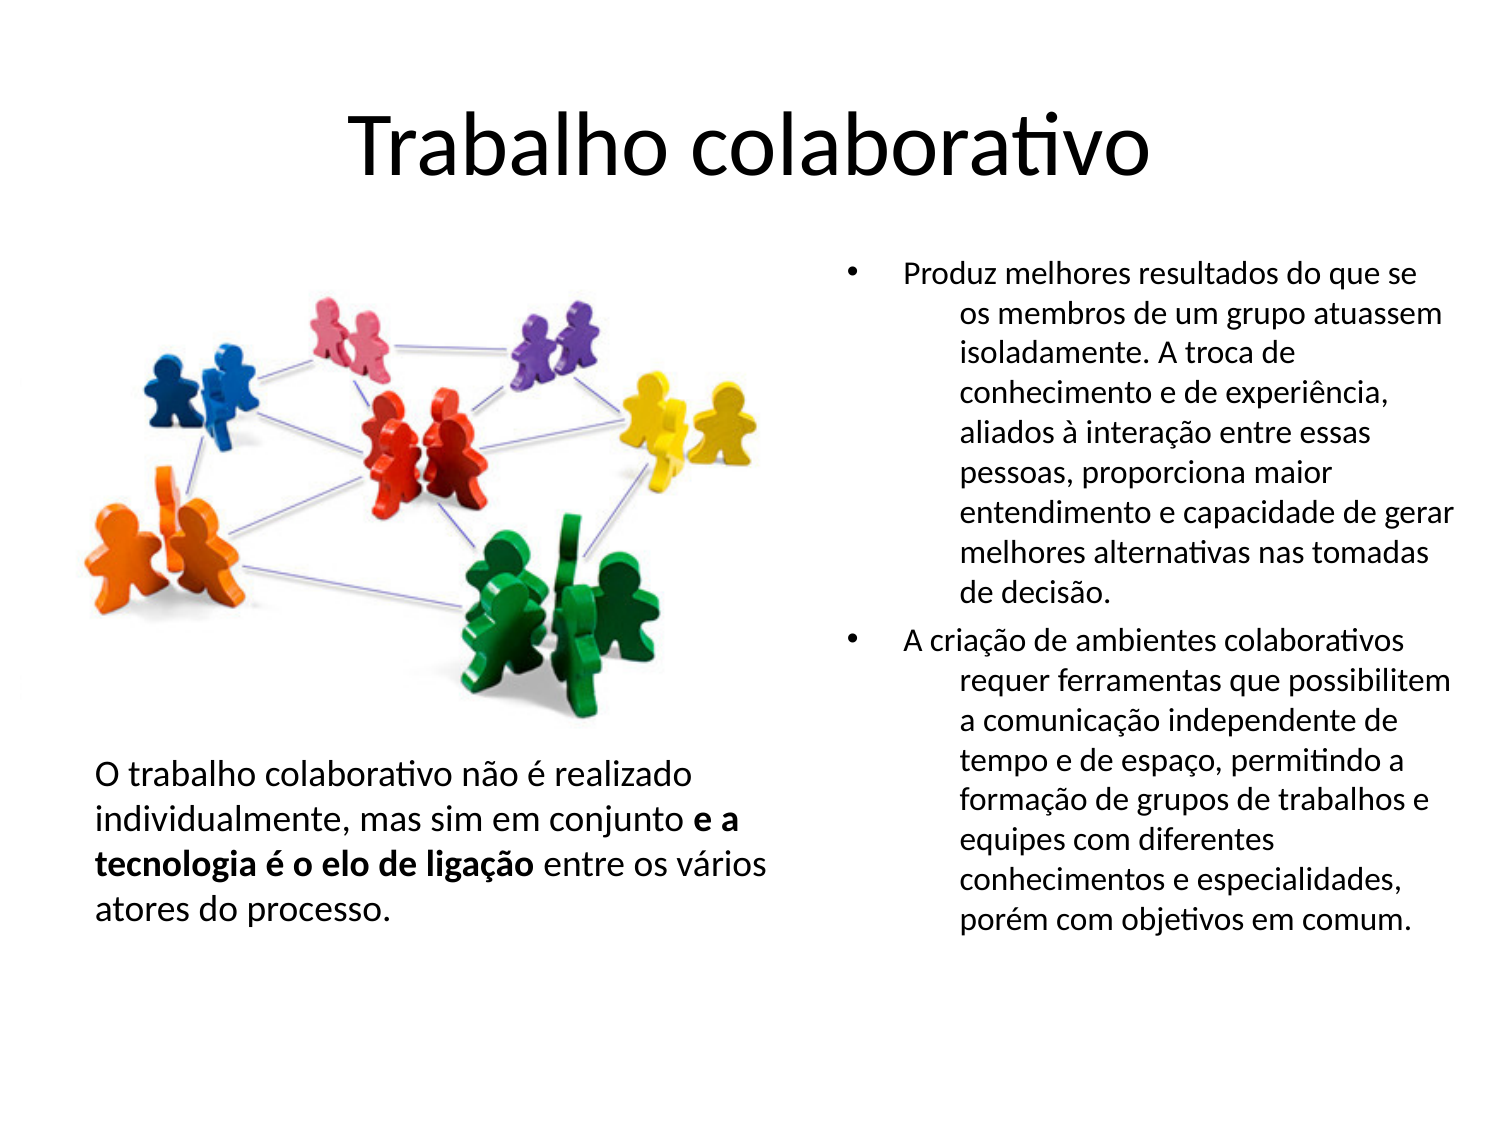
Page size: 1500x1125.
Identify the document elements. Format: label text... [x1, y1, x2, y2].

picture [20, 213, 832, 746]
list Produz melhores resultados do que se os membros de um grupo atuassem isoladamente. A troca de conhecimento e de experiência, aliados à interação entre essas pessoas, proporciona maior entendimento e capacidade de gerar melhores alternativas nas tomadas de decisão. A criação de ambientes colaborativos requer ferramentas que possibilitem a comunicação independente de tempo e de espaço, permitindo a formação de grupos de trabalhos e equipes com diferentes conhecimentos e especialidades, porém com objetivos em comum. [831, 243, 1471, 953]
text_box O trabalho colaborativo não é realizado individualmente, mas sim em conjunto e a tecnologia é o elo de ligação entre os vários atores do processo. [79, 741, 836, 939]
title Trabalho colaborativo [75, 45, 1426, 233]
